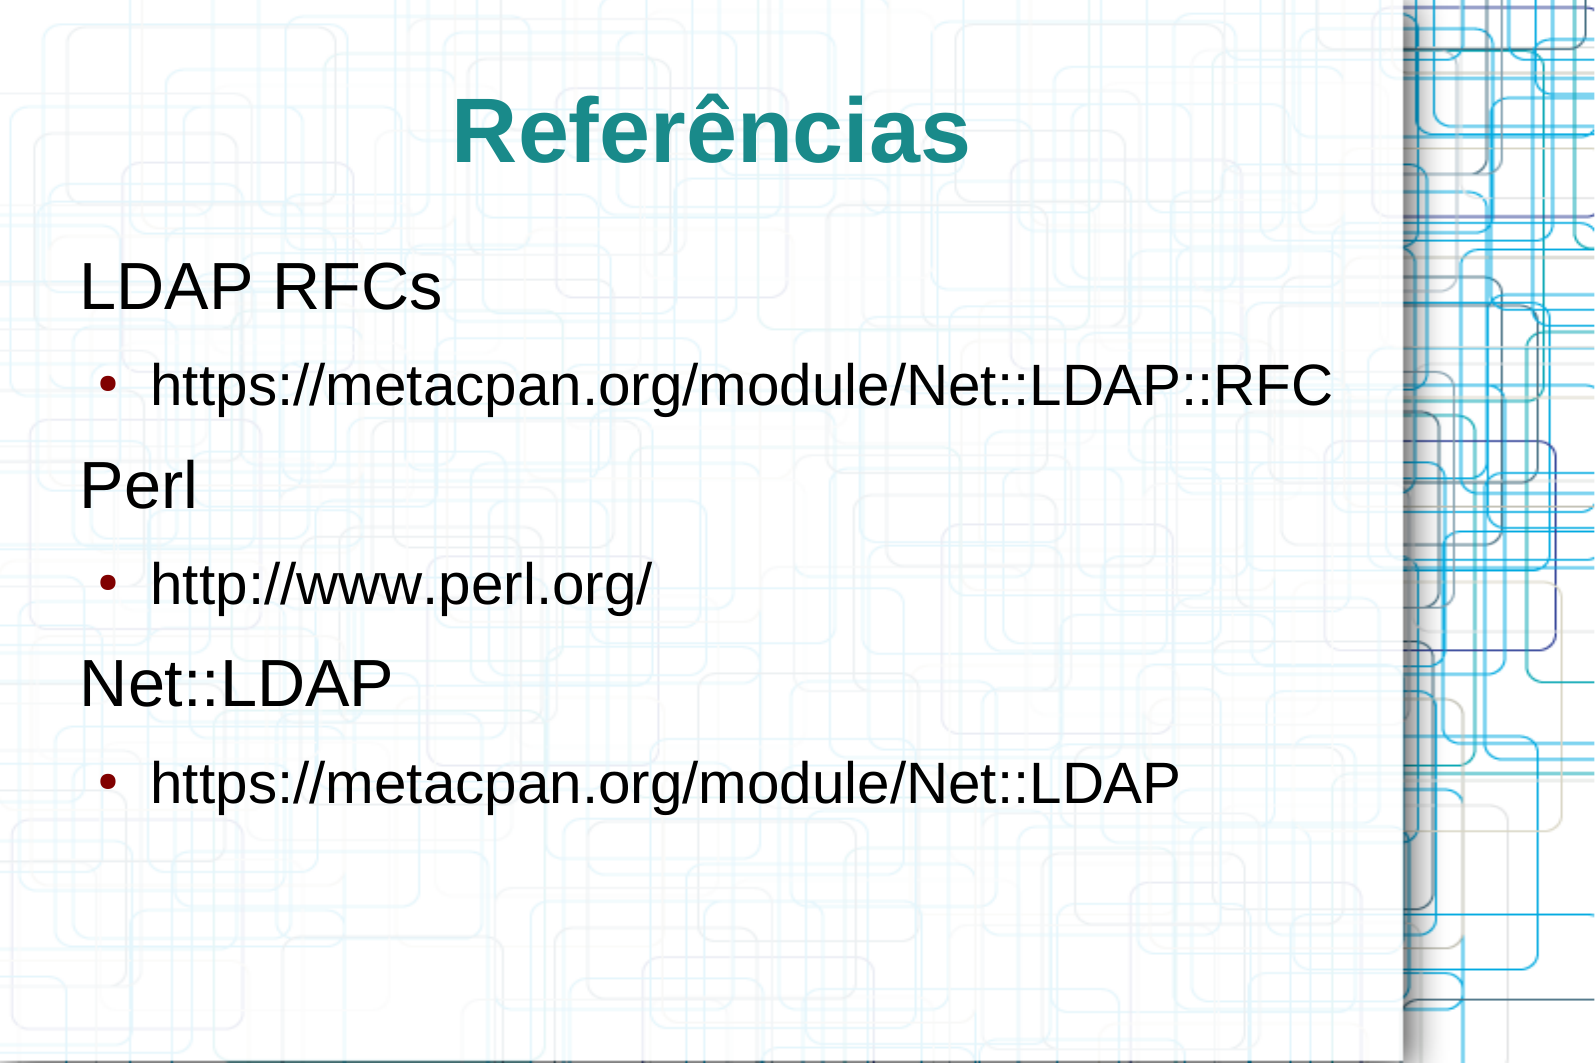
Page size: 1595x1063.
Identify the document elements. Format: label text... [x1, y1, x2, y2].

picture [0, 0, 1595, 1063]
title Referências [56, 42, 1367, 220]
list LDAP RFCs https://metacpan.org/module/Net::LDAP::RFC Perl http://www.perl.org/ Net::LDAP https://metacpan.org/module/Net::LDAP [79, 248, 1367, 951]
